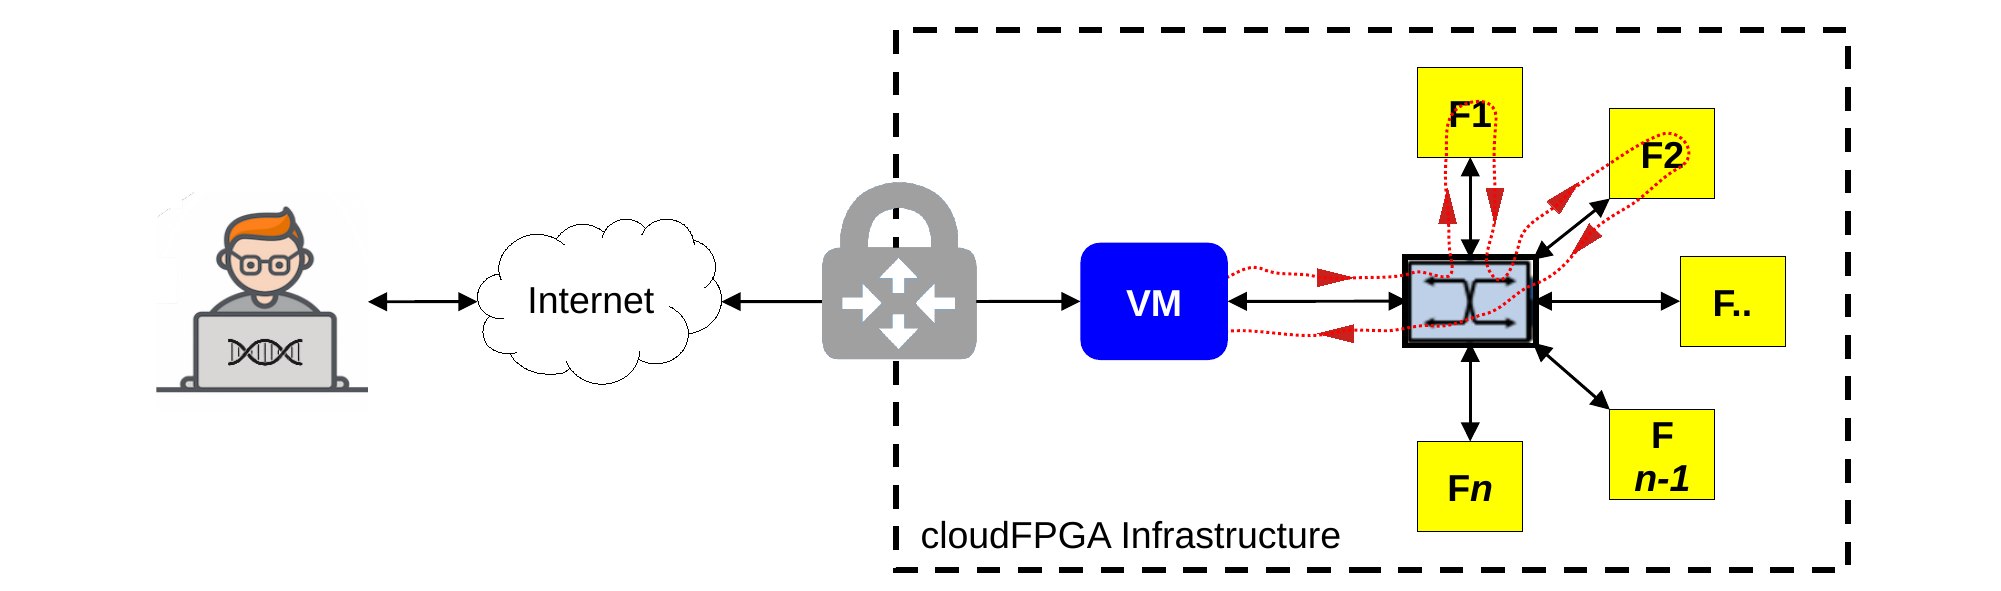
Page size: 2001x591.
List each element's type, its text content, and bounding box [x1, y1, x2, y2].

text_box [1571, 223, 1602, 255]
picture [810, 181, 988, 360]
picture [155, 190, 368, 413]
text_box Internet [477, 219, 722, 385]
text_box [1320, 324, 1354, 343]
picture [1407, 259, 1533, 343]
text_box [1547, 182, 1579, 214]
text_box VM [1080, 242, 1228, 361]
text_box F.. [1680, 256, 1786, 347]
text_box [1486, 188, 1504, 220]
text_box Fn [1417, 441, 1523, 532]
text_box F1 [1417, 67, 1523, 158]
text_box F2 [1609, 108, 1715, 199]
text_box cloudFPGA Infrastructure [905, 507, 1389, 573]
text_box [1317, 268, 1347, 287]
text_box [1438, 189, 1457, 224]
text_box F n-1 [1609, 409, 1715, 500]
